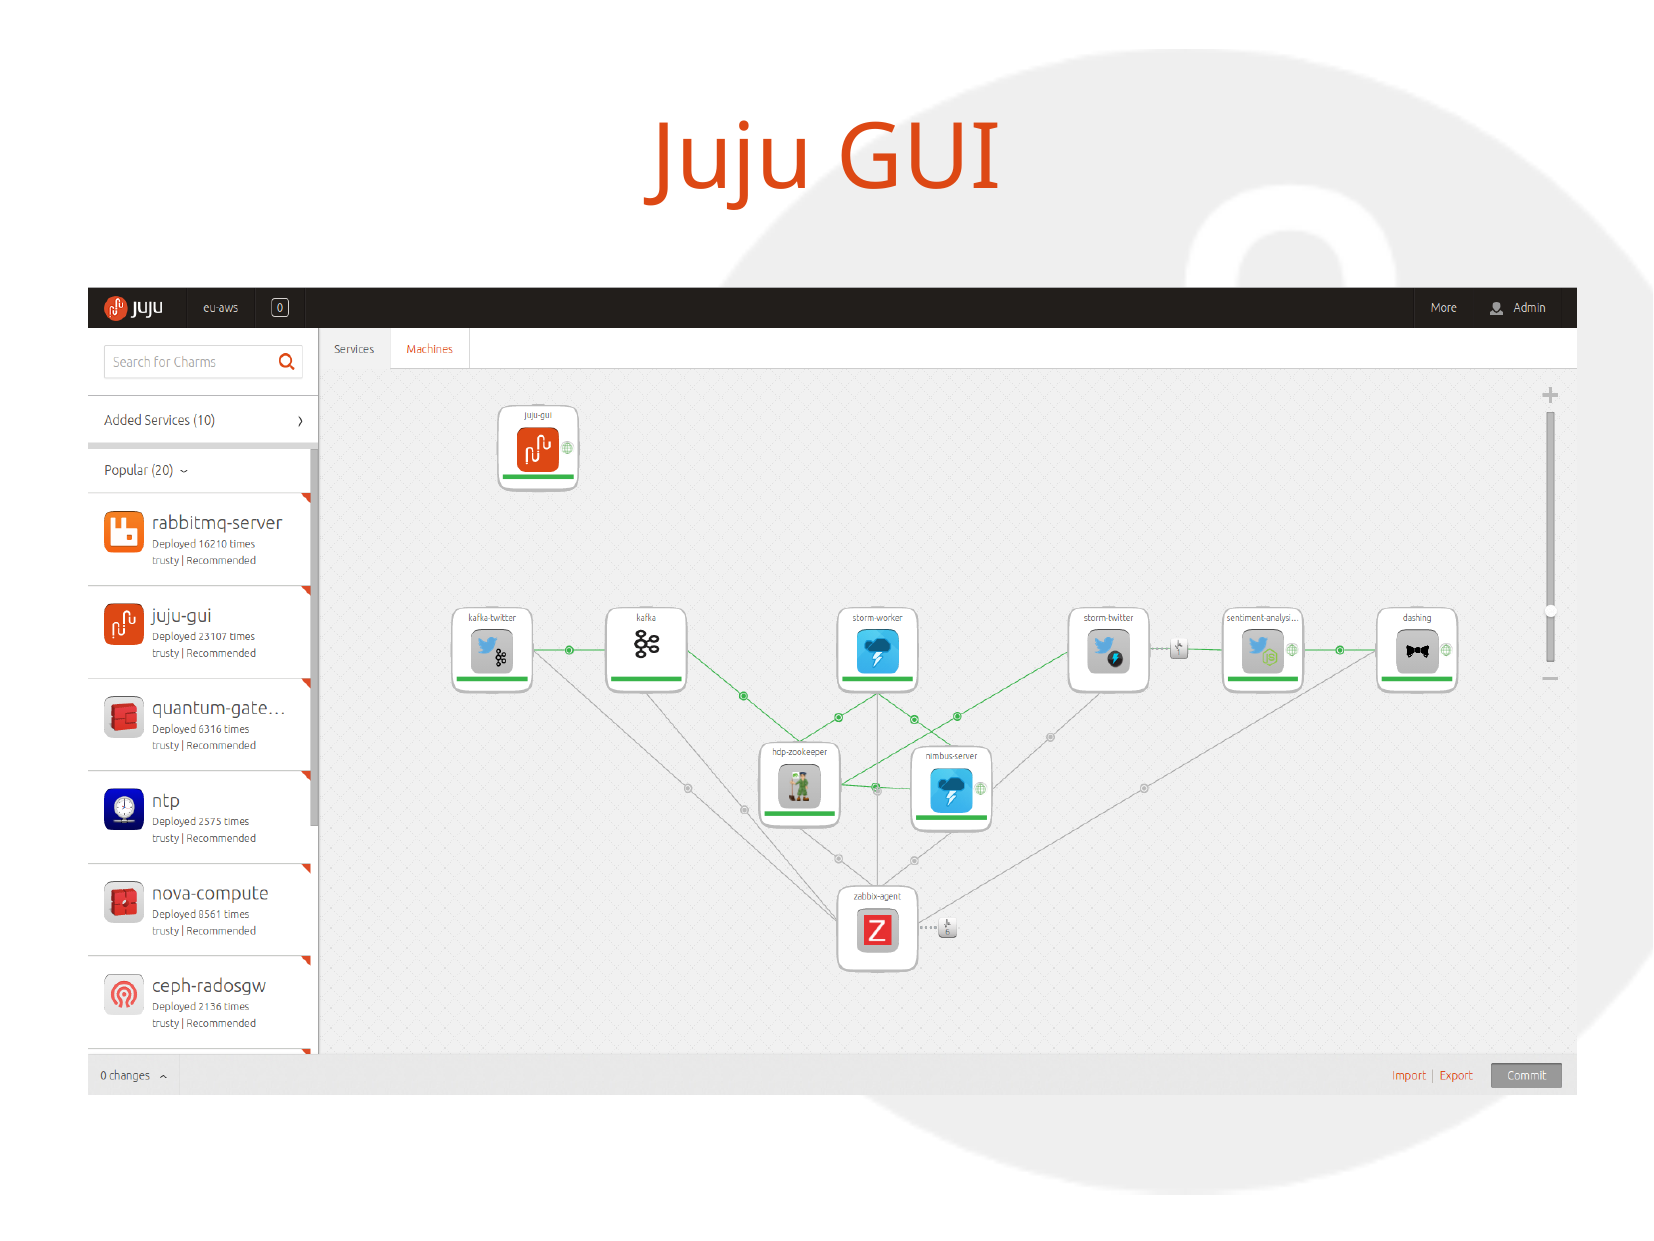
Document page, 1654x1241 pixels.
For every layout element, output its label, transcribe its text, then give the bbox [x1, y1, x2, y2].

title Juju GUI [82, 49, 1571, 257]
picture [88, 49, 1654, 1195]
